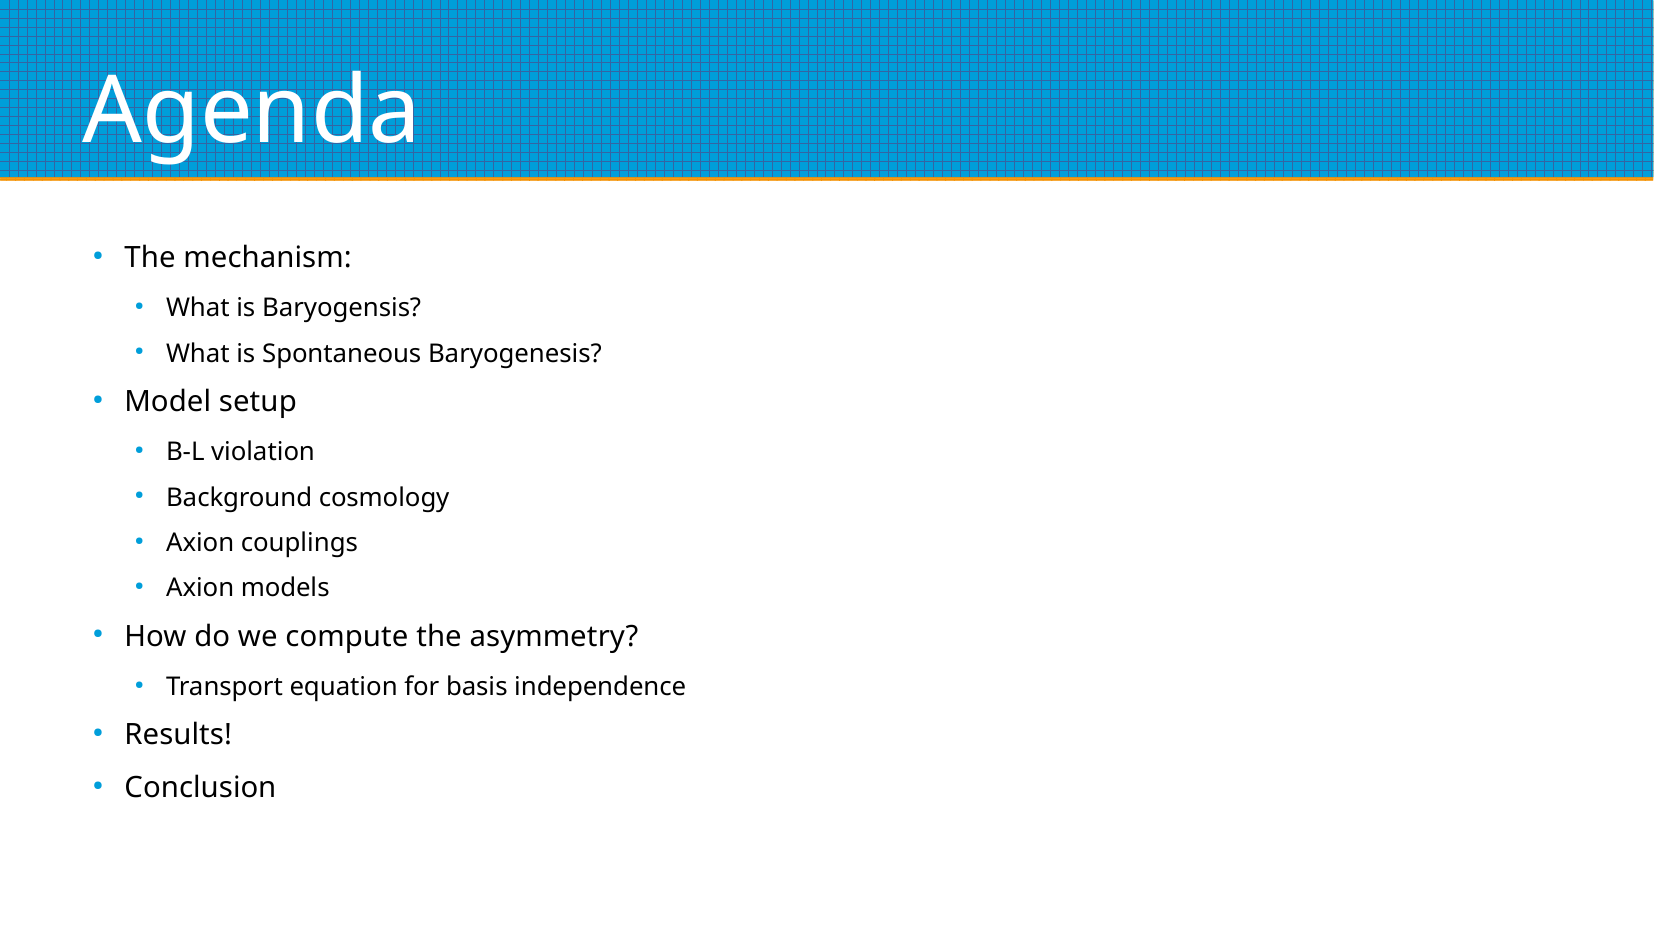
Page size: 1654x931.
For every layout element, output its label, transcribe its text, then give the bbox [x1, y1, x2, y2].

list The mechanism: What is Baryogensis? What is Spontaneous Baryogenesis? Model setup B-L violation Background cosmology Axion couplings Axion models How do we compute the asymmetry? Transport equation for basis independence Results! Conclusion [82, 236, 1563, 811]
title Agenda [82, 14, 1571, 171]
